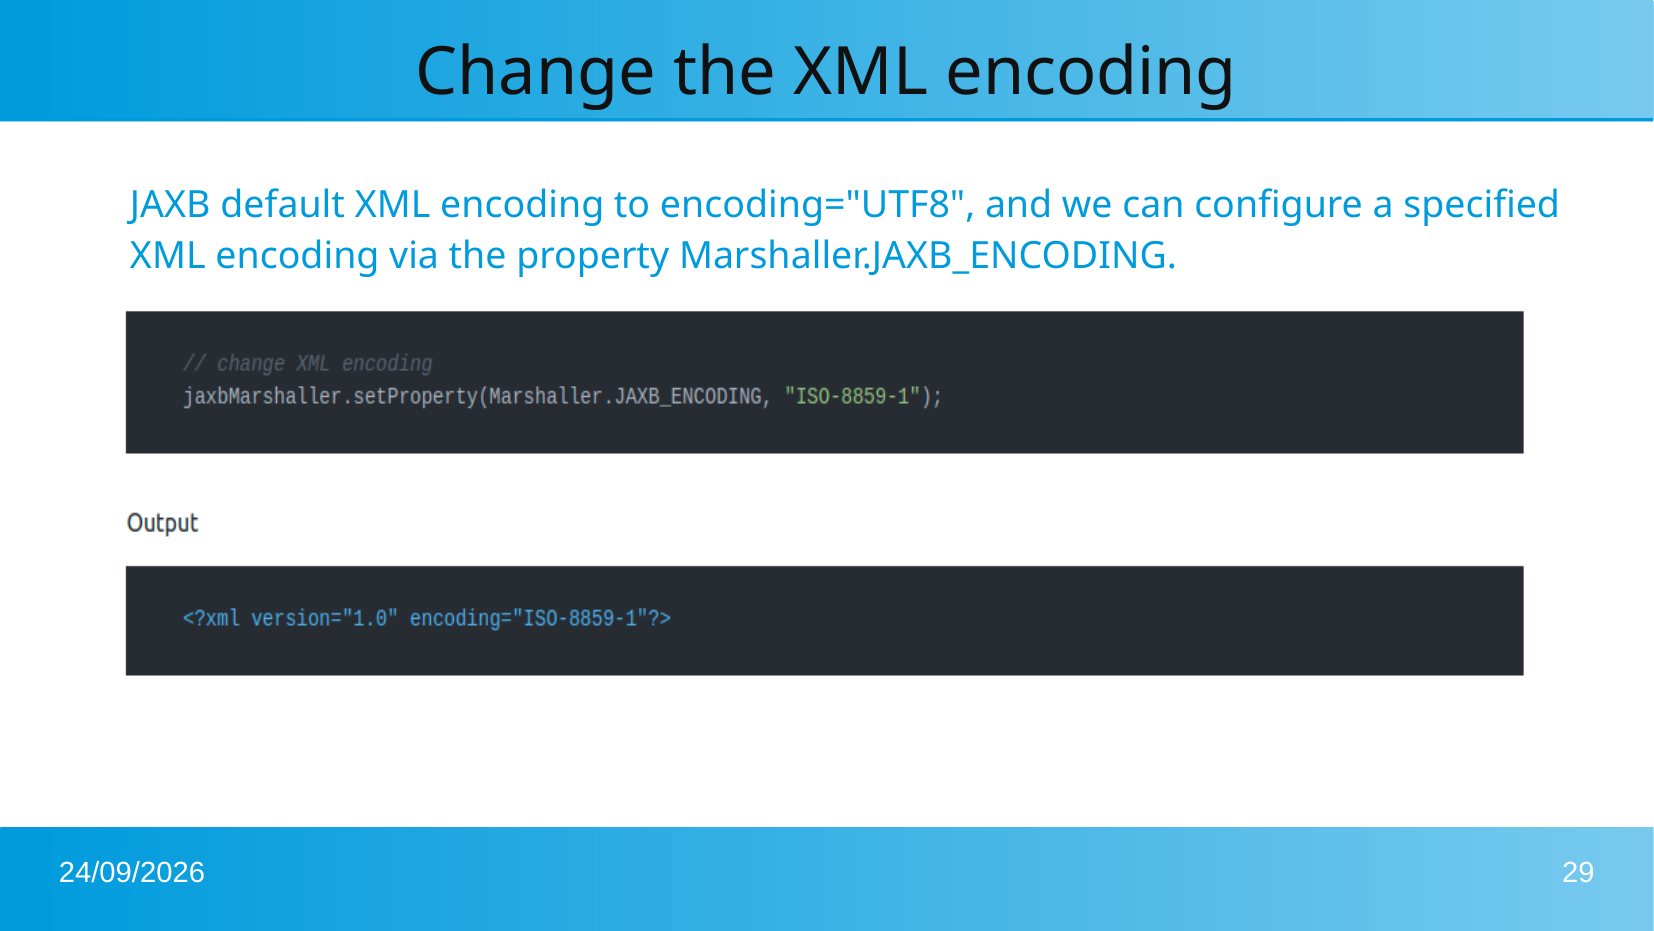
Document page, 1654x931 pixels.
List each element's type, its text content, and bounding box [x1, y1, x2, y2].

list JAXB default XML encoding to encoding="UTF8", and we can configure a specified XML encoding via the property Marshaller.JAXB_ENCODING. [59, 177, 1595, 768]
picture [118, 299, 1536, 693]
title Change the XML encoding [59, 29, 1595, 108]
